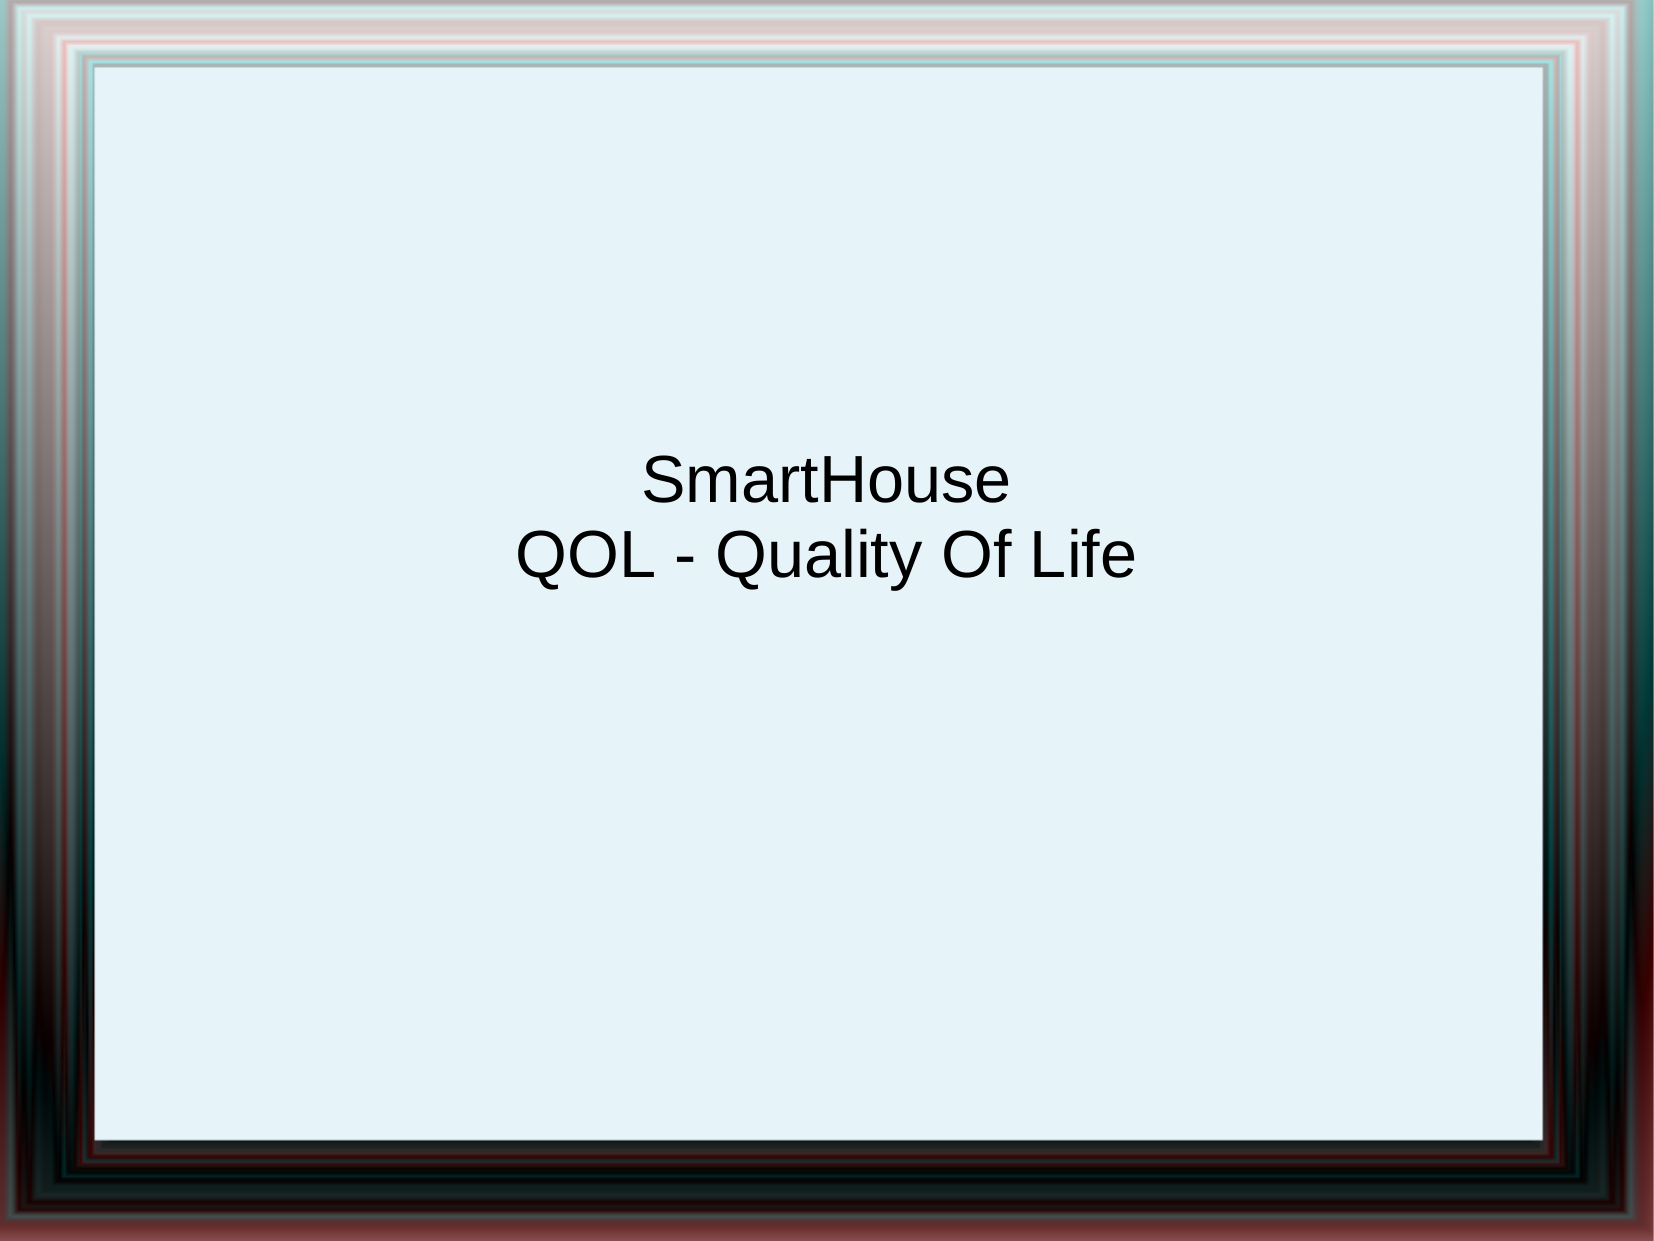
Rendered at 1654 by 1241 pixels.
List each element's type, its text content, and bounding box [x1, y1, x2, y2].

picture [0, 0, 1654, 1241]
subtitle SmartHouse QOL - Quality Of Life [118, 88, 1536, 945]
